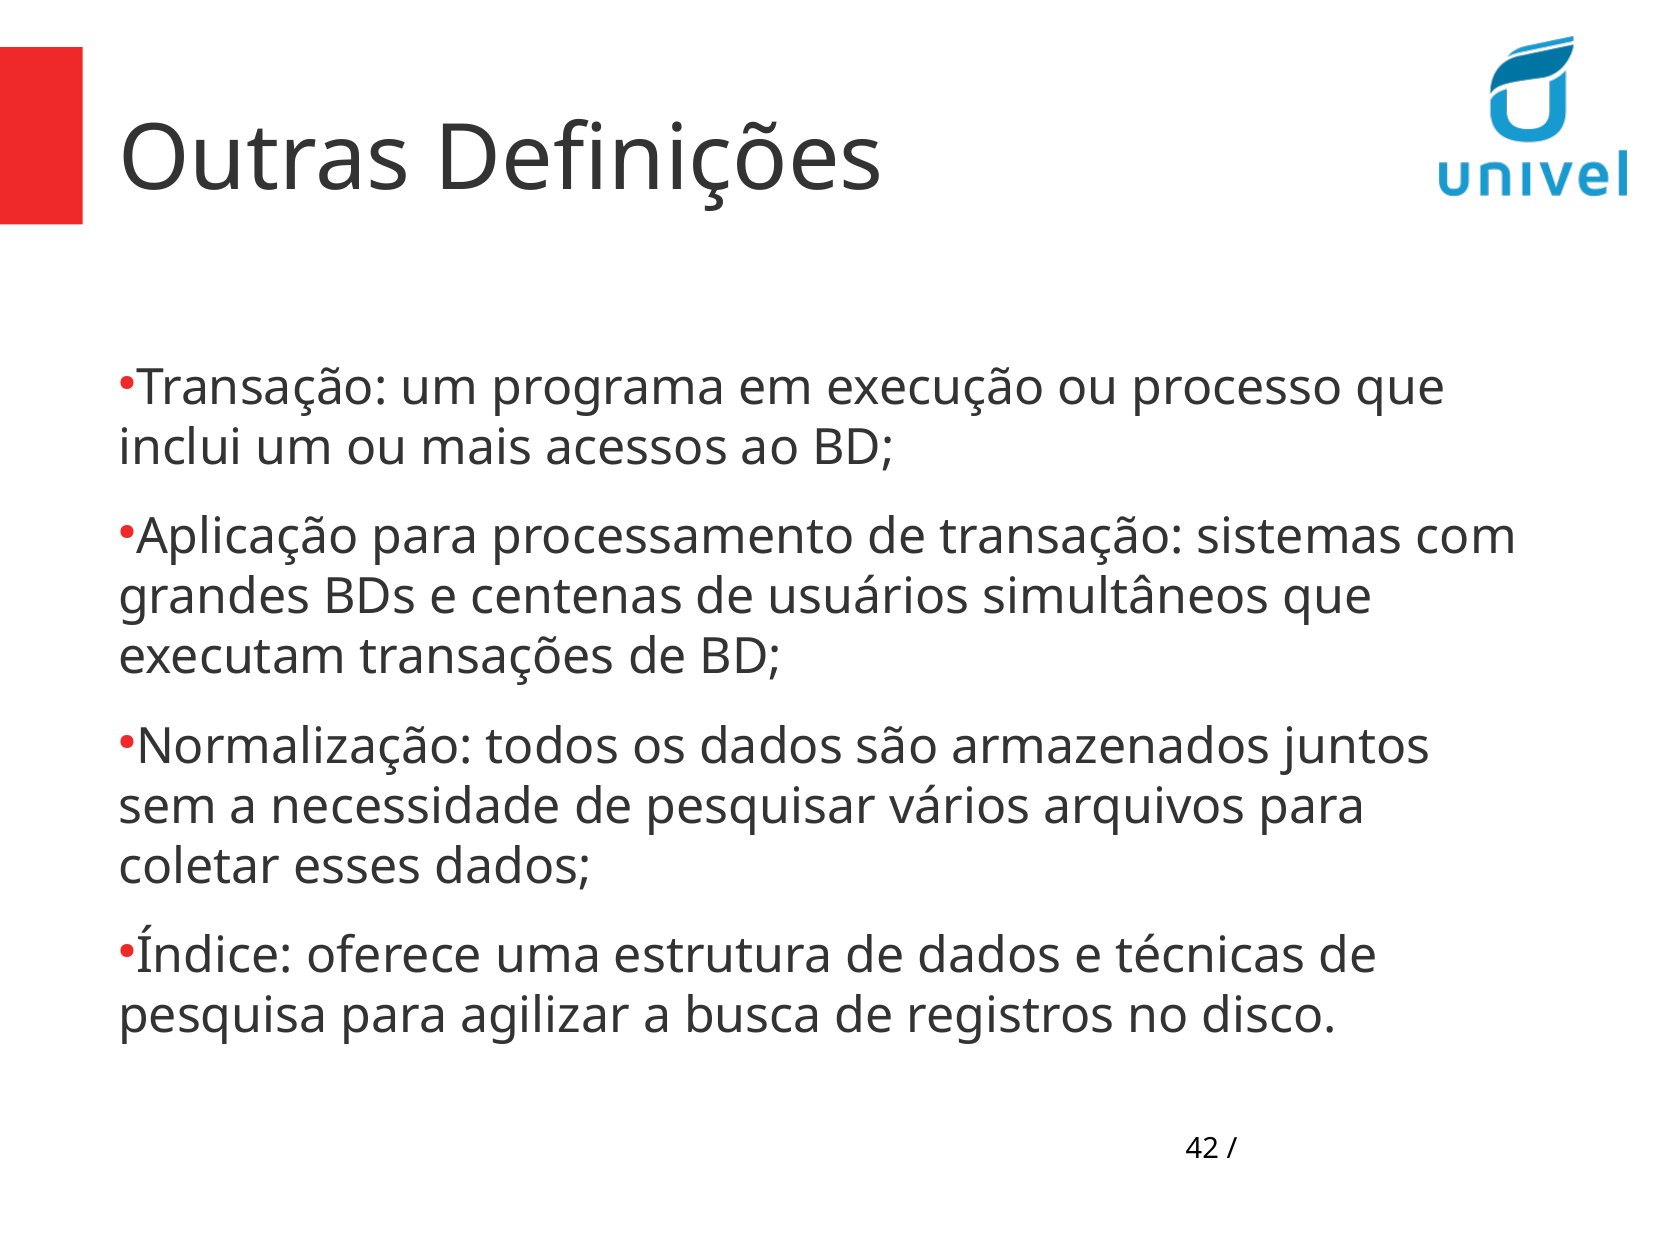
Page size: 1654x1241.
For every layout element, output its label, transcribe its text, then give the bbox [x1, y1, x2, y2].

list Transação: um programa em execução ou processo que inclui um ou mais acessos ao BD; Aplicação para processamento de transação: sistemas com grandes BDs e centenas de usuários simultâneos que executam transações de BD; Normalização: todos os dados são armazenados juntos sem a necessidade de pesquisar vários arquivos para coletar esses dados; Índice: oferece uma estrutura de dados e técnicas de pesquisa para agilizar a busca de registros no disco. [118, 354, 1536, 1074]
text_box / [1185, 1129, 1571, 1216]
title Outras Definições [118, 49, 1571, 257]
